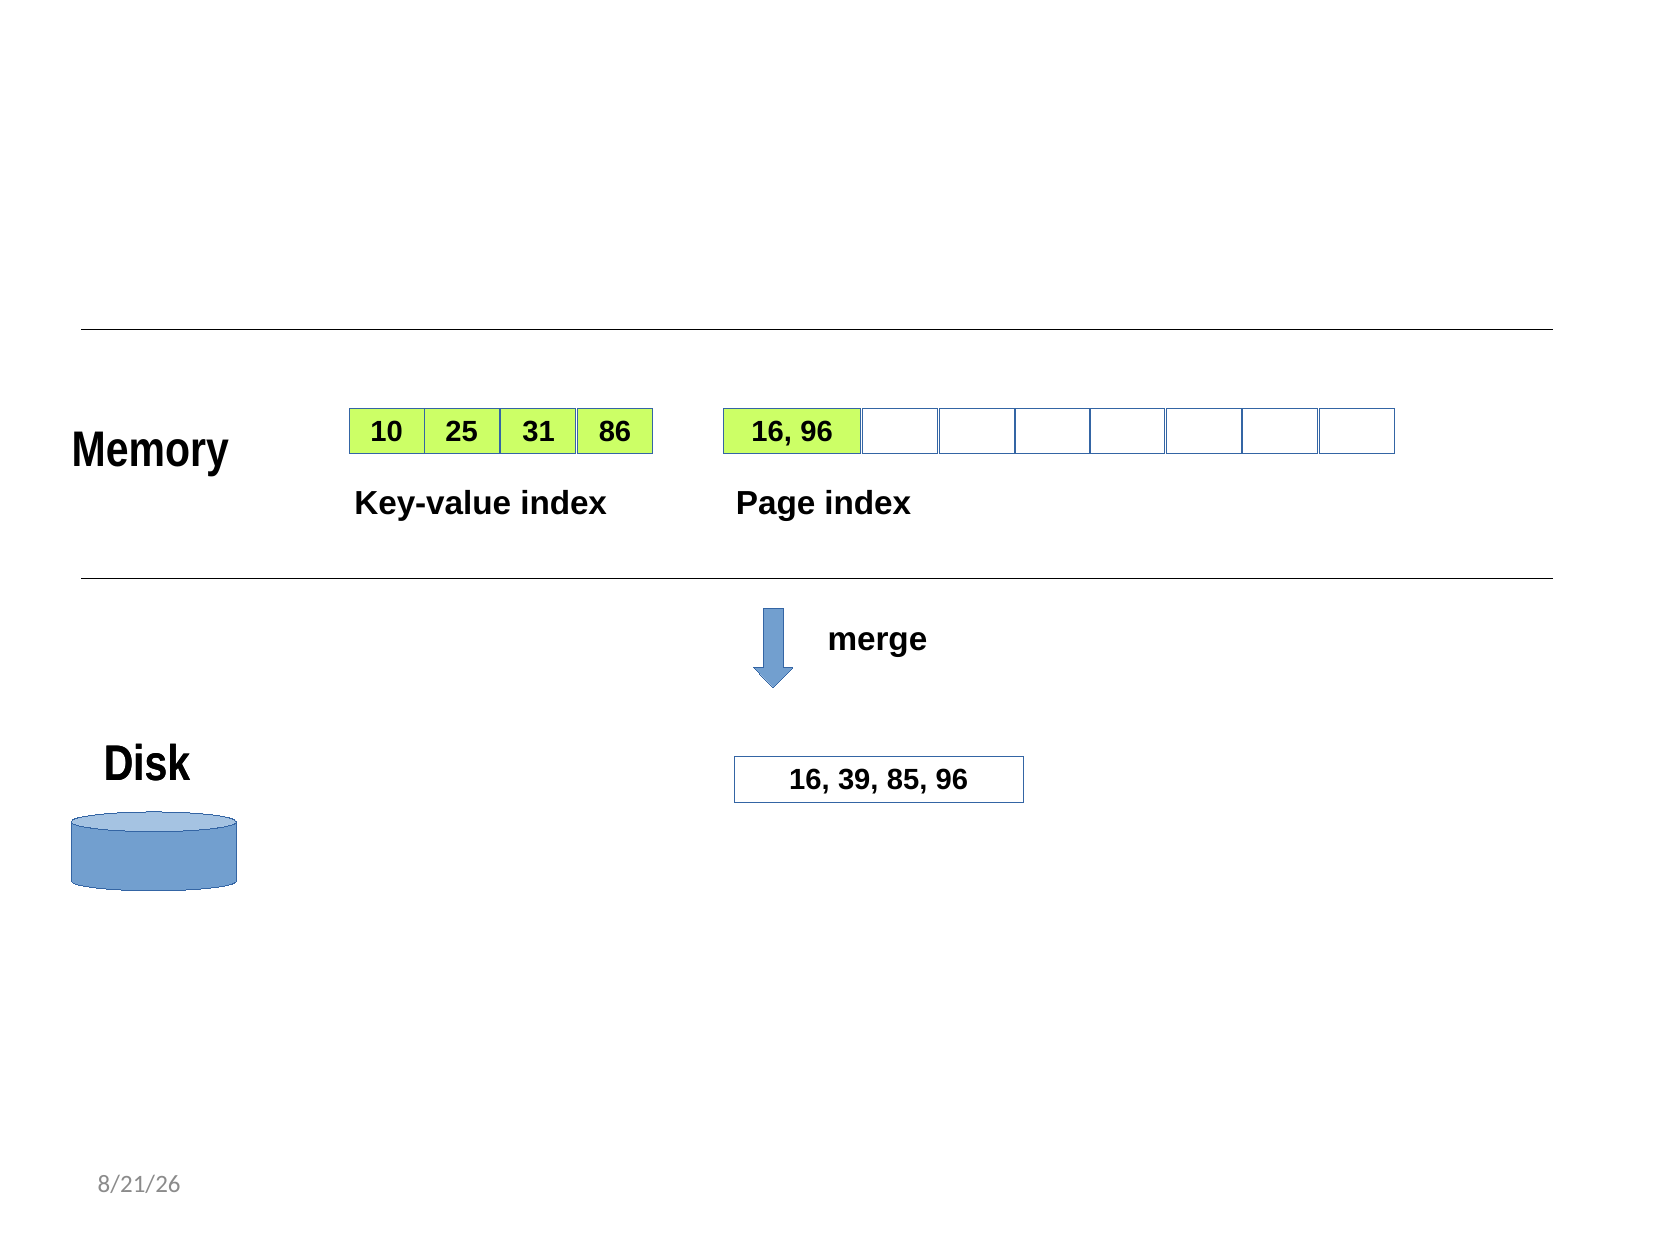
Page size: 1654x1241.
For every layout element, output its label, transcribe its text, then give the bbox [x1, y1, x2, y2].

text_box [71, 823, 237, 891]
text_box 86 [577, 408, 653, 454]
text_box 25 [424, 408, 500, 454]
text_box 31 [500, 408, 576, 454]
text_box Disk [89, 726, 269, 824]
text_box [753, 608, 793, 688]
text_box 16, 96 [723, 408, 861, 454]
text_box merge [812, 612, 1137, 683]
text_box Page index [721, 476, 1045, 547]
text_box 16, 39, 85, 96 [734, 756, 1024, 803]
text_box Memory [56, 412, 323, 510]
text_box Key-value index [339, 476, 664, 547]
text_box 10 [349, 408, 424, 454]
text_box 7 [71, 815, 235, 832]
